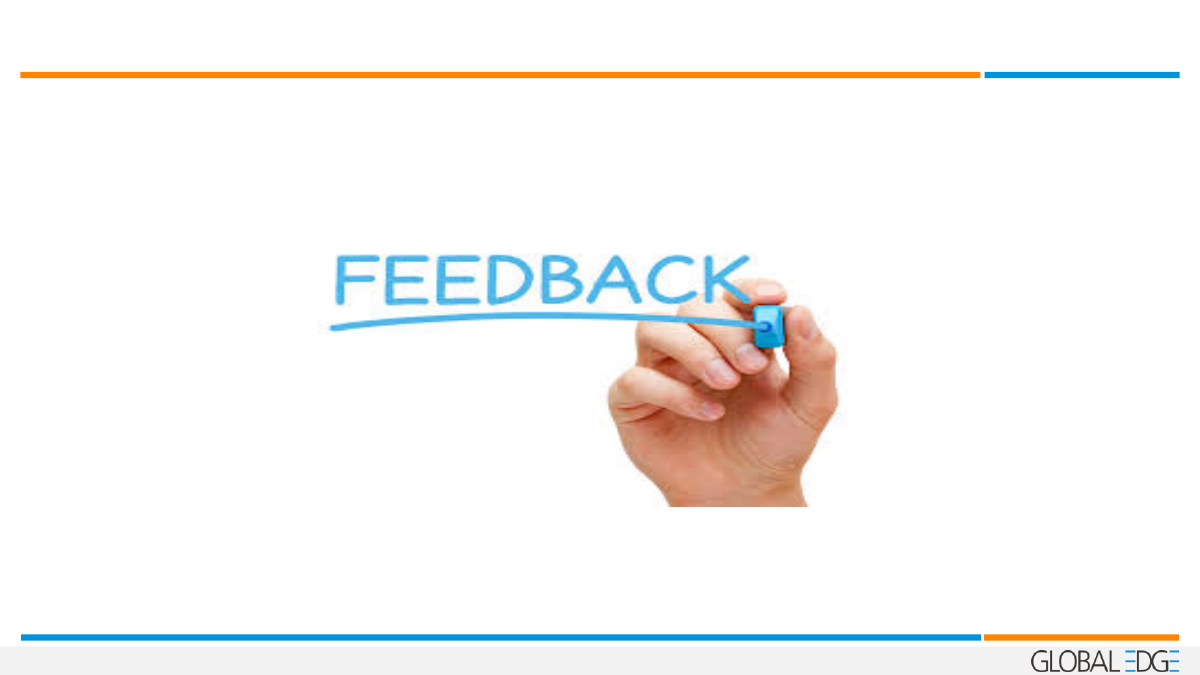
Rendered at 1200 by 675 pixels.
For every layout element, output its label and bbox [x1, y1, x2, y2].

picture [283, 200, 889, 507]
picture [1031, 650, 1179, 672]
